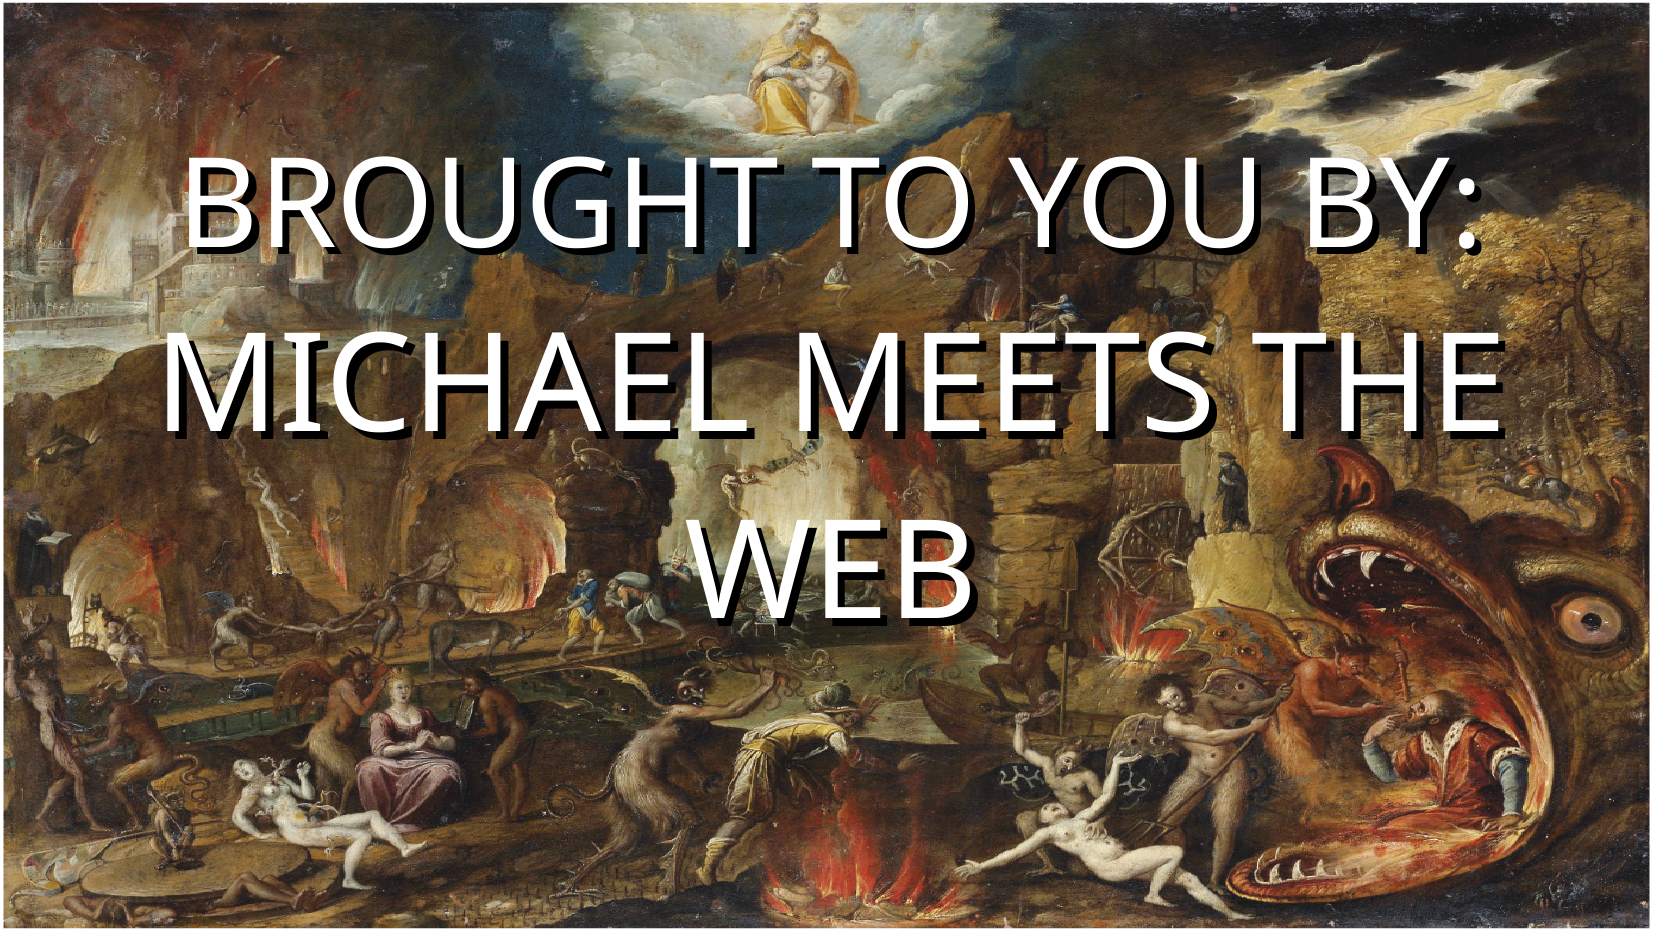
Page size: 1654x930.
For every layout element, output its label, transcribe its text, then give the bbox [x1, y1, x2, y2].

picture [0, 0, 1654, 930]
subtitle BROUGHT TO YOU BY: MICHAEL MEETS THE WEB [87, 120, 1576, 841]
